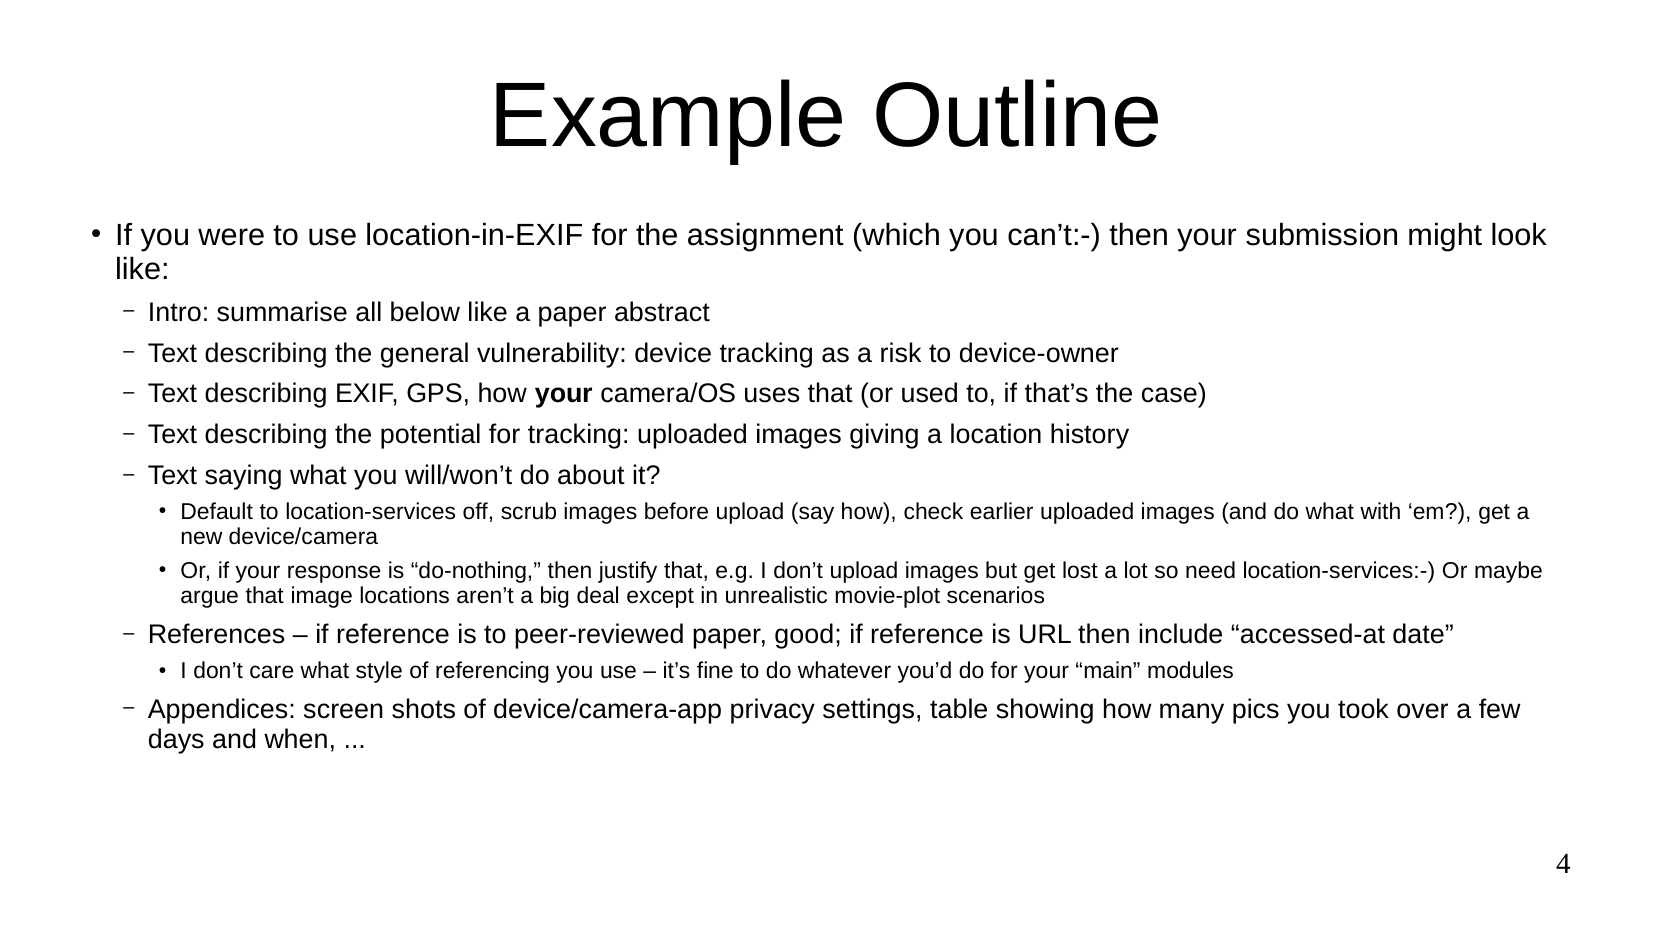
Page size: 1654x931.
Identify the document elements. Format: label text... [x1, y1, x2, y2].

title Example Outline [82, 37, 1571, 193]
list If you were to use location-in-EXIF for the assignment (which you can’t:-) then your submission might look like: Intro: summarise all below like a paper abstract Text describing the general vulnerability: device tracking as a risk to device-owner Text describing EXIF, GPS, how your camera/OS uses that (or used to, if that’s the case) Text describing the potential for tracking: uploaded images giving a location history Text saying what you will/won’t do about it? Default to location-services off, scrub images before upload (say how), check earlier uploaded images (and do what with ‘em?), get a new device/camera Or, if your response is “do-nothing,” then justify that, e.g. I don’t upload images but get lost a lot so need location-services:-) Or maybe argue that image locations aren’t a big deal except in unrealistic movie-plot scenarios References – if reference is to peer-reviewed paper, good; if reference is URL then include “accessed-at date” I don’t care what style of referencing you use – it’s fine to do whatever you’d do for your “main” modules Appendices: screen shots of device/camera-app privacy settings, table showing how many pics you took over a few days and when, ... [82, 217, 1571, 758]
